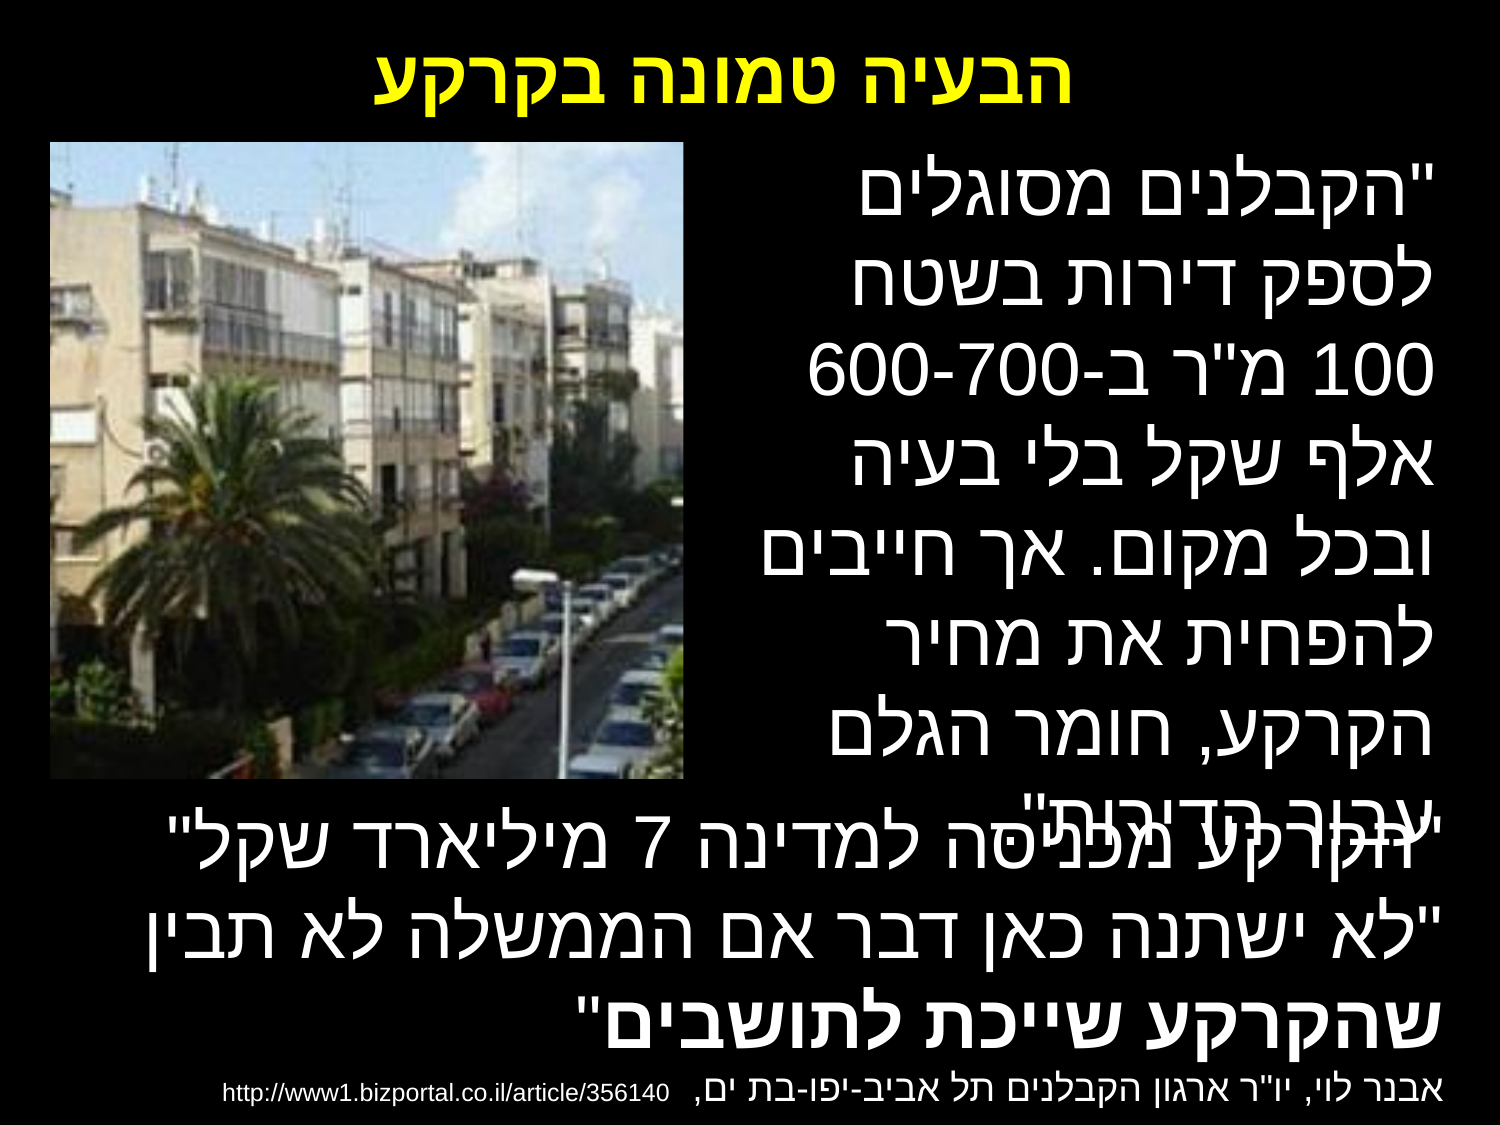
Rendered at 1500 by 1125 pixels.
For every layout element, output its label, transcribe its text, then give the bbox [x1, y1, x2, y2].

title הבעיה טמונה בקרקע [24, 26, 1476, 134]
text_box "הקרקע מכניסה למדינה 7 מיליארד שקל" "לא ישתנה כאן דבר אם הממשלה לא תבין שהקרקע שייכת לתושבים" אבנר לוי, יו"ר ארגון הקבלנים תל אביב-יפו-בת ים, http://www1.bizportal.co.il/article/356140 [50, 778, 1460, 1098]
text_box "הקבלנים מסוגלים לספק דירות בשטח 100 מ"ר ב-600-700 אלף שקל בלי בעיה ובכל מקום. אך חייבים להפחית את מחיר הקרקע, חומר הגלם עבור הדירות". [702, 125, 1451, 735]
text_box [50, 142, 684, 779]
